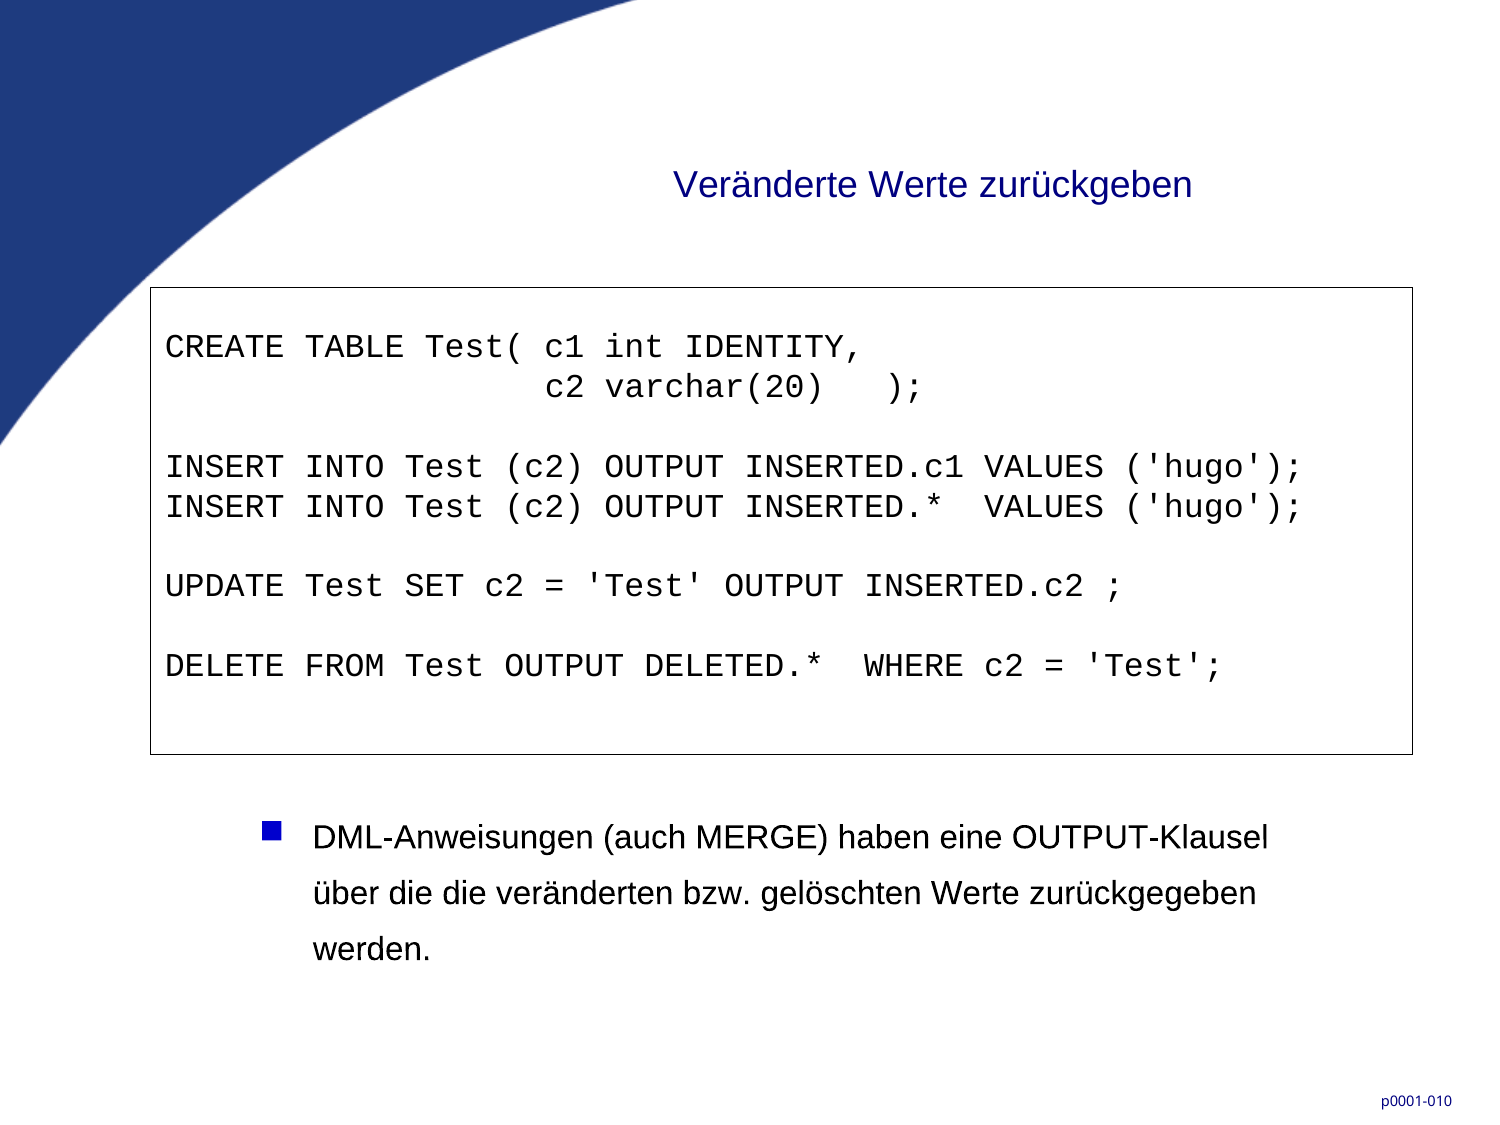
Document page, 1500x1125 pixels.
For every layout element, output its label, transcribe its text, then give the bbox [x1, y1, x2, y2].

title Veränderte Werte zurückgeben [543, 153, 1323, 286]
text_box CREATE TABLE Test( c1 int IDENTITY, c2 varchar(20) ); INSERT INTO Test (c2) OUTPUT INSERTED.c1 VALUES ('hugo'); INSERT INTO Test (c2) OUTPUT INSERTED.* VALUES ('hugo'); UPDATE Test SET c2 = 'Test' OUTPUT INSERTED.c2 ; DELETE FROM Test OUTPUT DELETED.* WHERE c2 = 'Test'; [150, 286, 1413, 755]
picture [0, 0, 648, 462]
text_box DML-Anweisungen (auch MERGE) haben eine OUTPUT-Klausel über die die veränderten bzw. gelöschten Werte zurückgegeben werden. [244, 791, 1335, 910]
